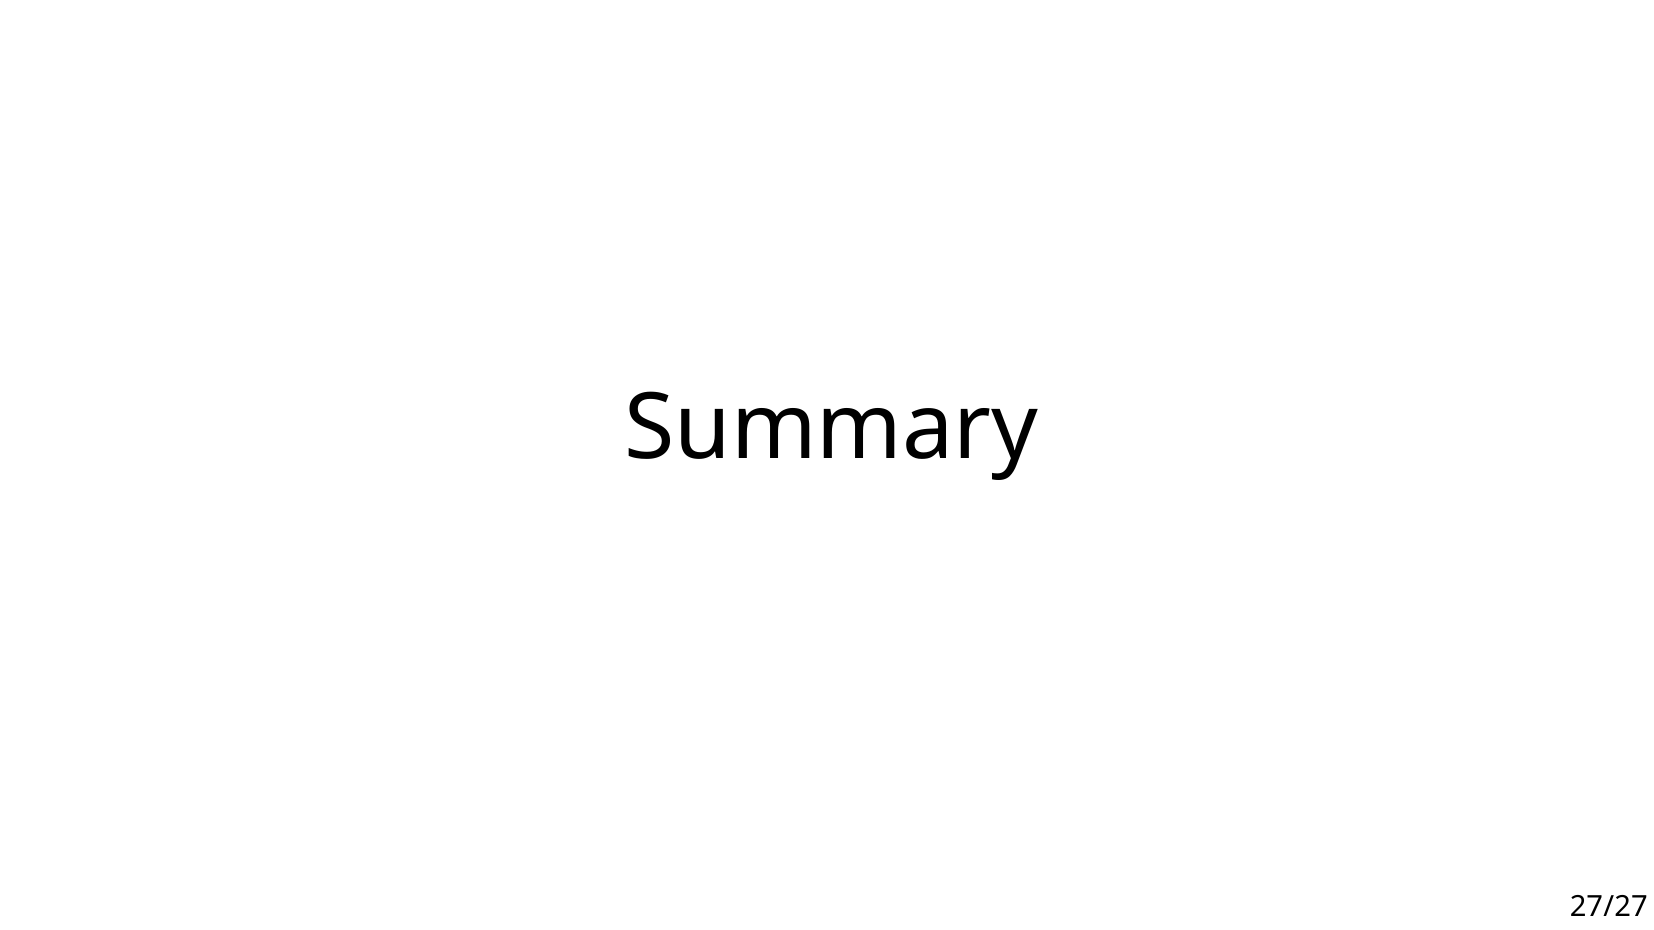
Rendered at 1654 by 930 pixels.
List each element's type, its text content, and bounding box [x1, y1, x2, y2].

title Summary [87, 344, 1576, 501]
